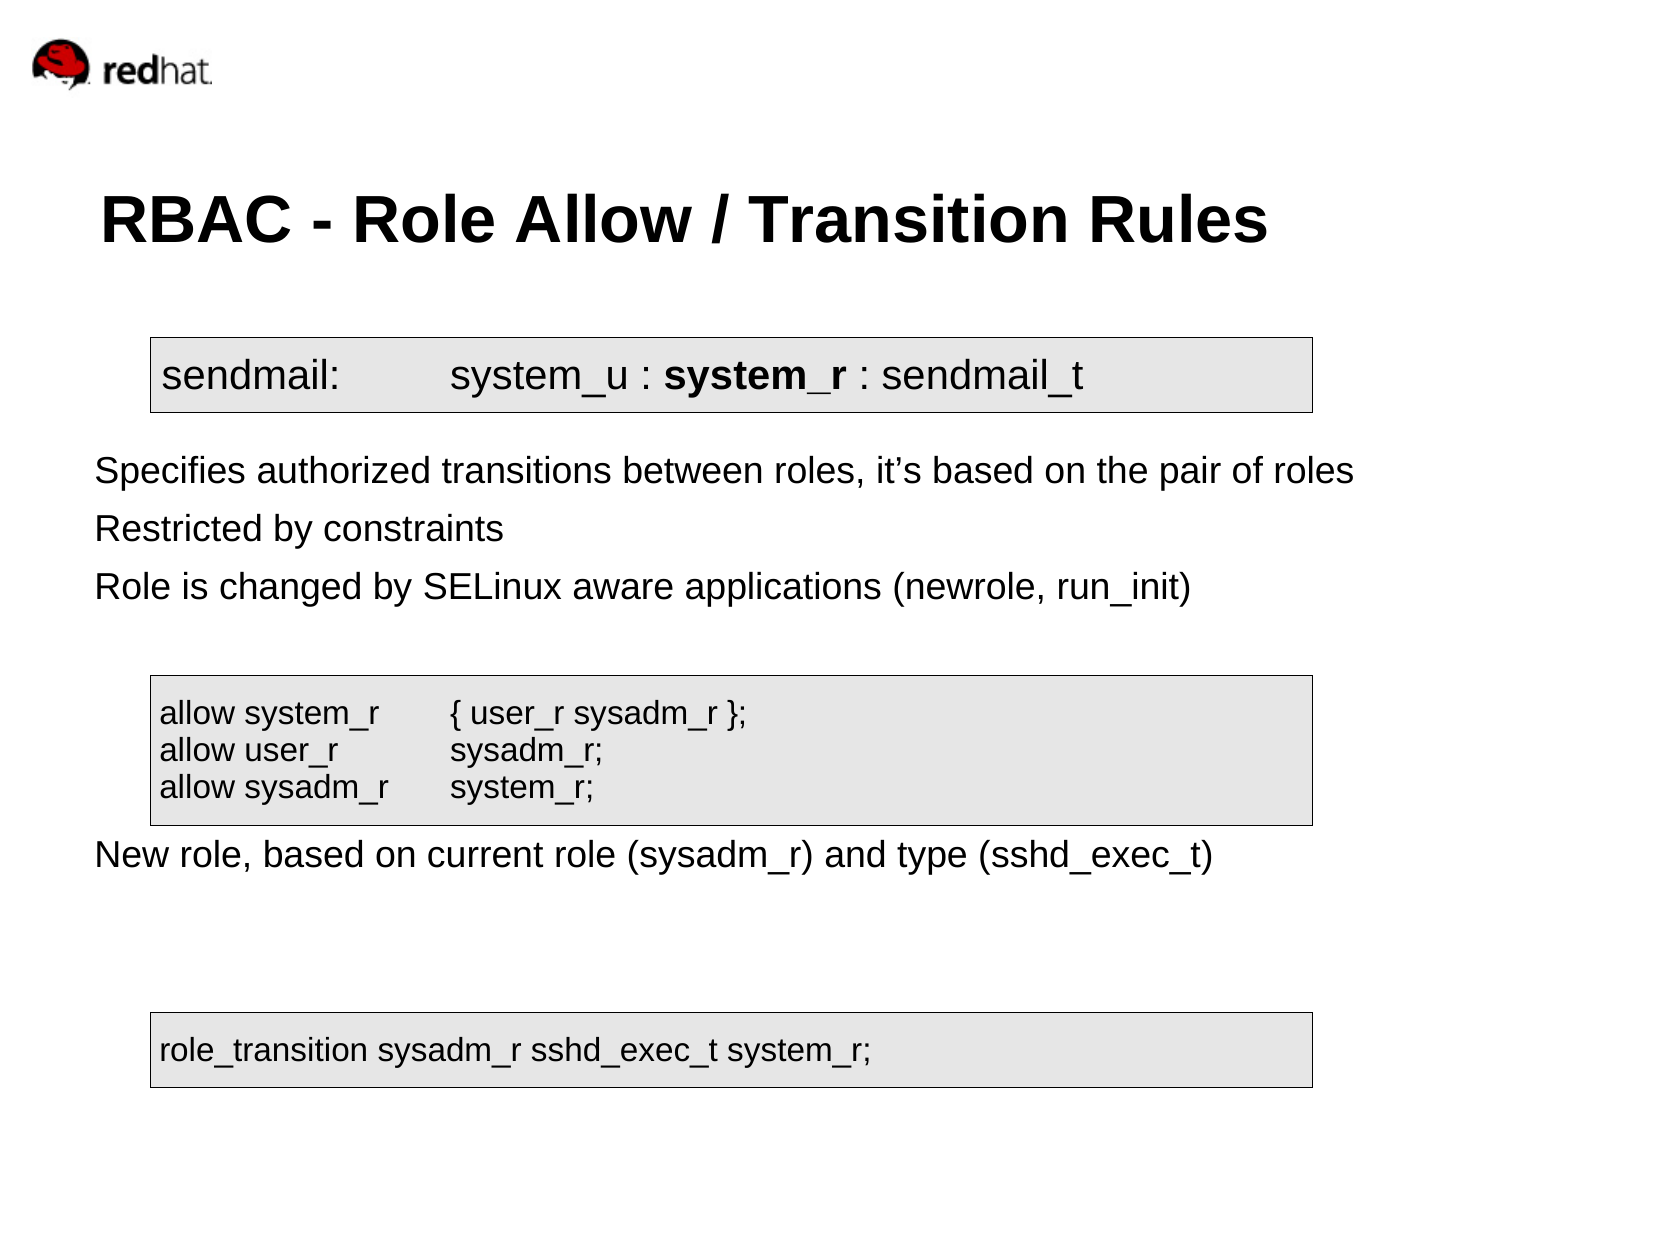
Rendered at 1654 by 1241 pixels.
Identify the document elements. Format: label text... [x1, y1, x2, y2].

picture [31, 37, 212, 98]
text_box allow system_r { user_r sysadm_r }; allow user_r sysadm_r; allow sysadm_r system_r; [150, 675, 1313, 826]
text_box role_transition sysadm_r sshd_exec_t system_r; [150, 1012, 1313, 1088]
list Specifies authorized transitions between roles, it’s based on the pair of roles Restricted by constraints Role is changed by SELinux aware applications (newrole, run_init) New role, based on current role (sysadm_r) and type (sshd_exec_t) [94, 450, 1500, 1174]
title RBAC - Role Allow / Transition Rules [100, 164, 1506, 275]
text_box sendmail: system_u : system_r : sendmail_t [150, 337, 1313, 413]
